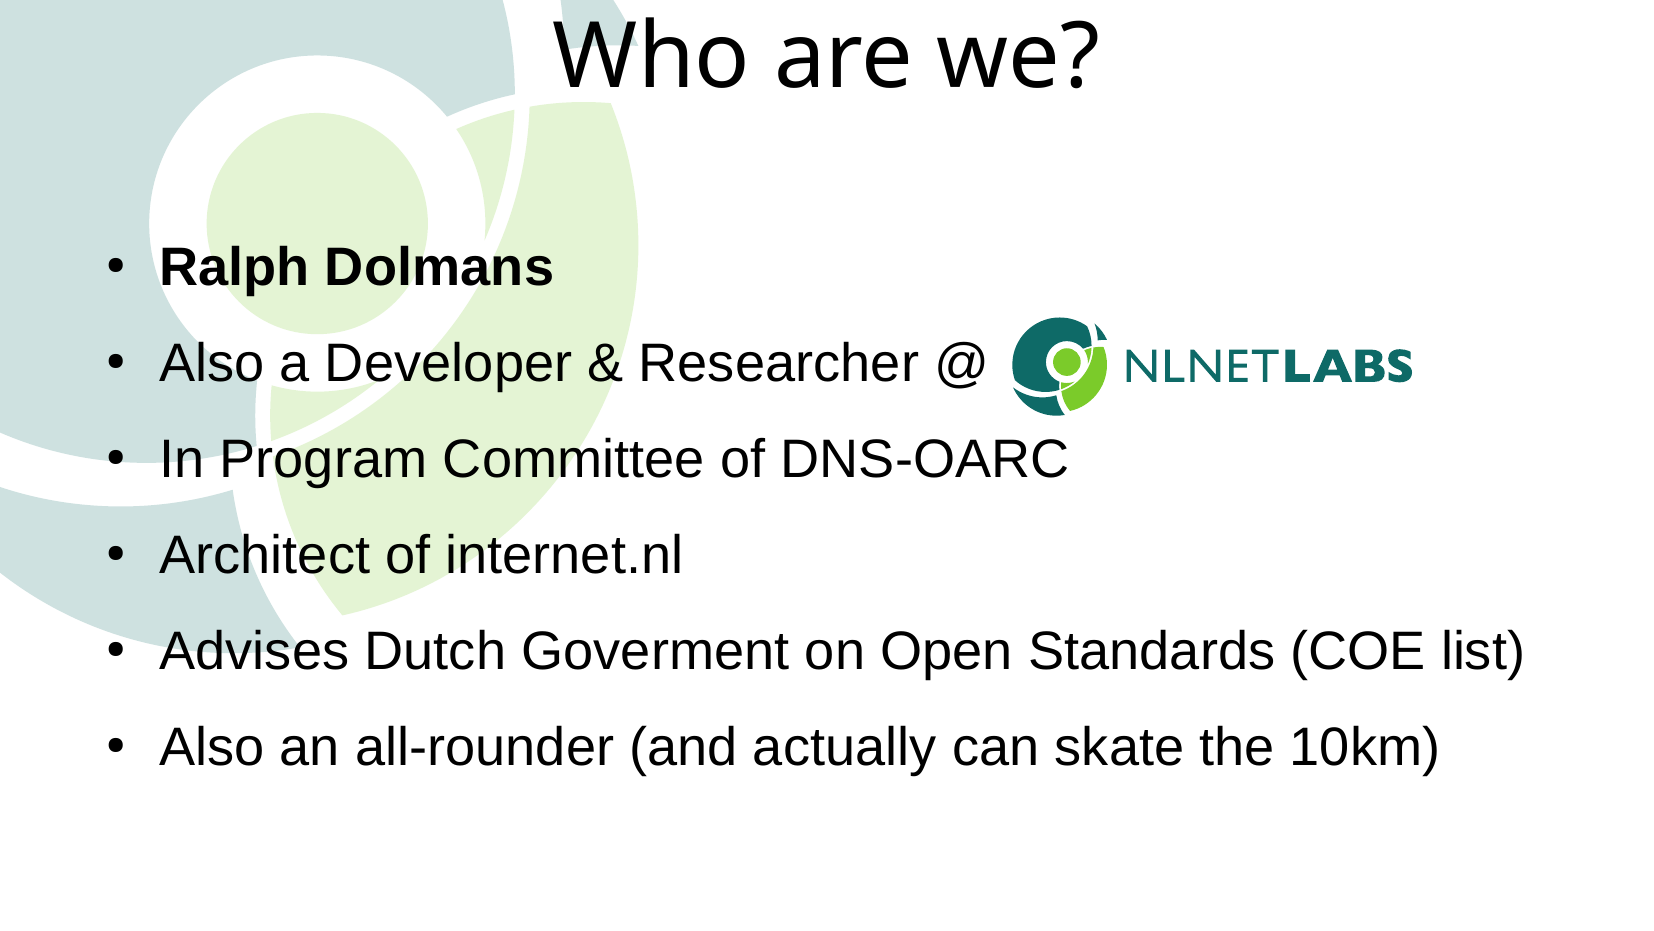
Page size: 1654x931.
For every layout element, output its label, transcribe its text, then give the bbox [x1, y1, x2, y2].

list Ralph Dolmans Also a Developer & Researcher @ In Program Committee of DNS-OARC Architect of internet.nl Advises Dutch Goverment on Open Standards (COE list) Also an all-rounder (and actually can skate the 10km) [88, 236, 1619, 910]
text_box [0, 0, 733, 733]
title Who are we? [82, 22, 1571, 207]
picture [1012, 317, 1418, 416]
